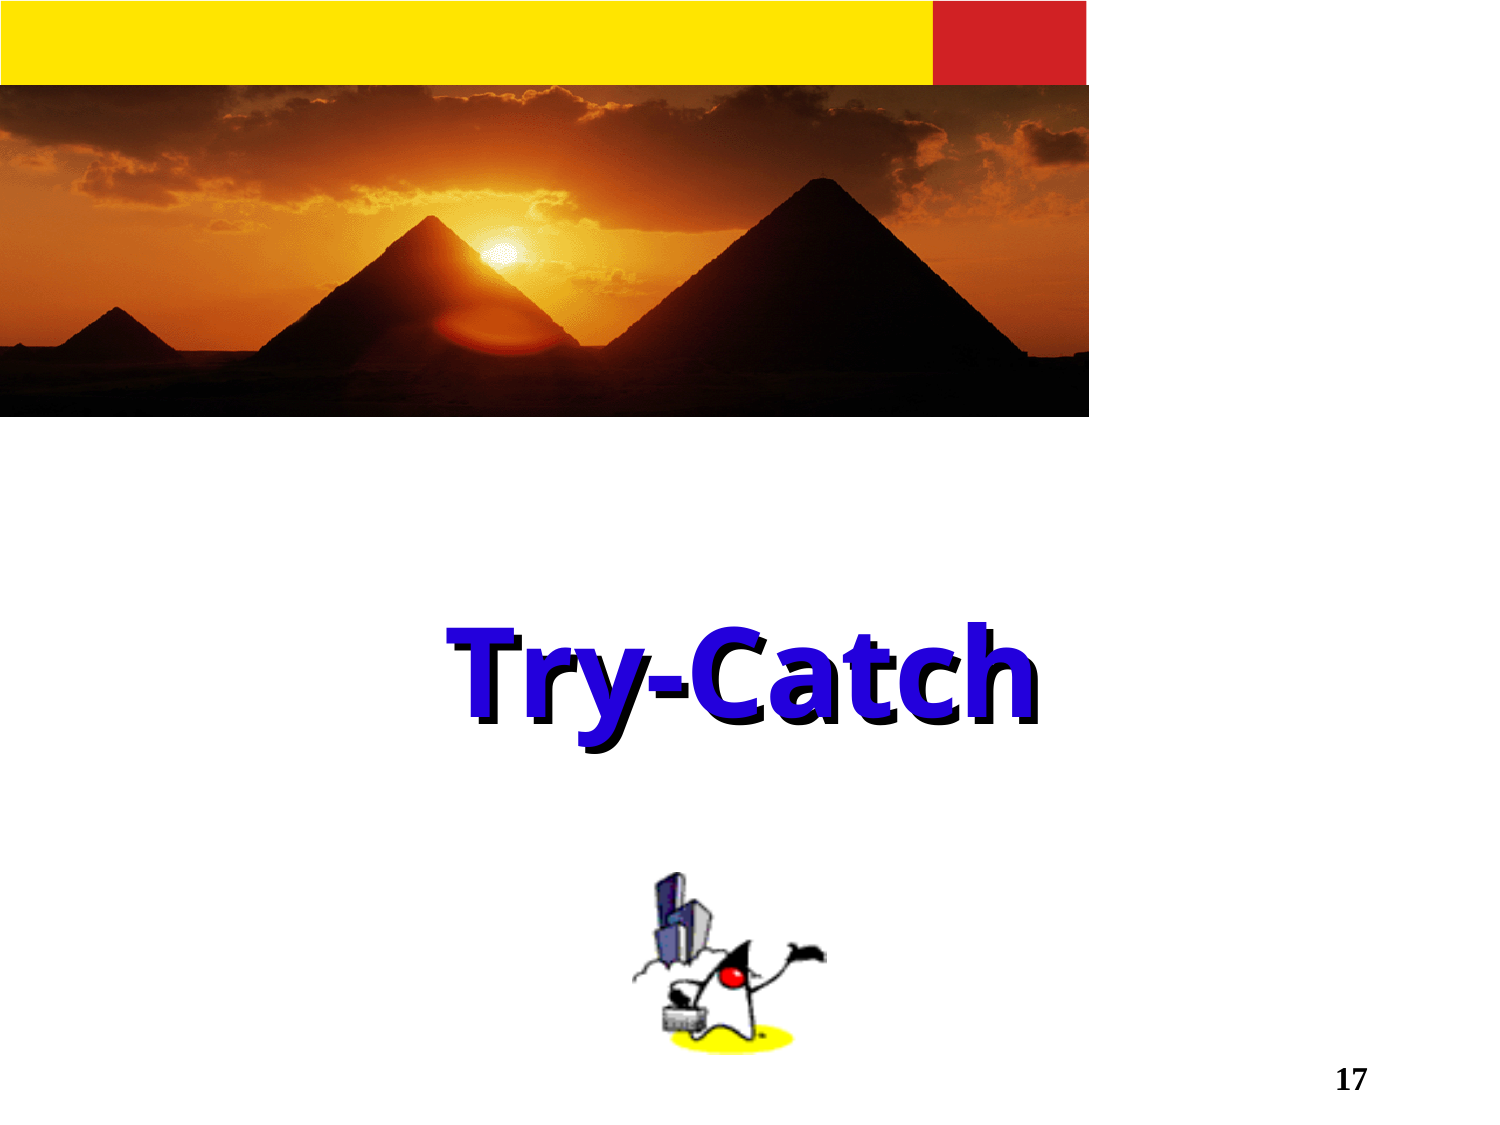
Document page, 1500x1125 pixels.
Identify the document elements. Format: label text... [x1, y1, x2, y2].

picture [632, 872, 827, 1055]
picture [0, 85, 1089, 417]
text_box Try-Catch [430, 582, 1057, 942]
